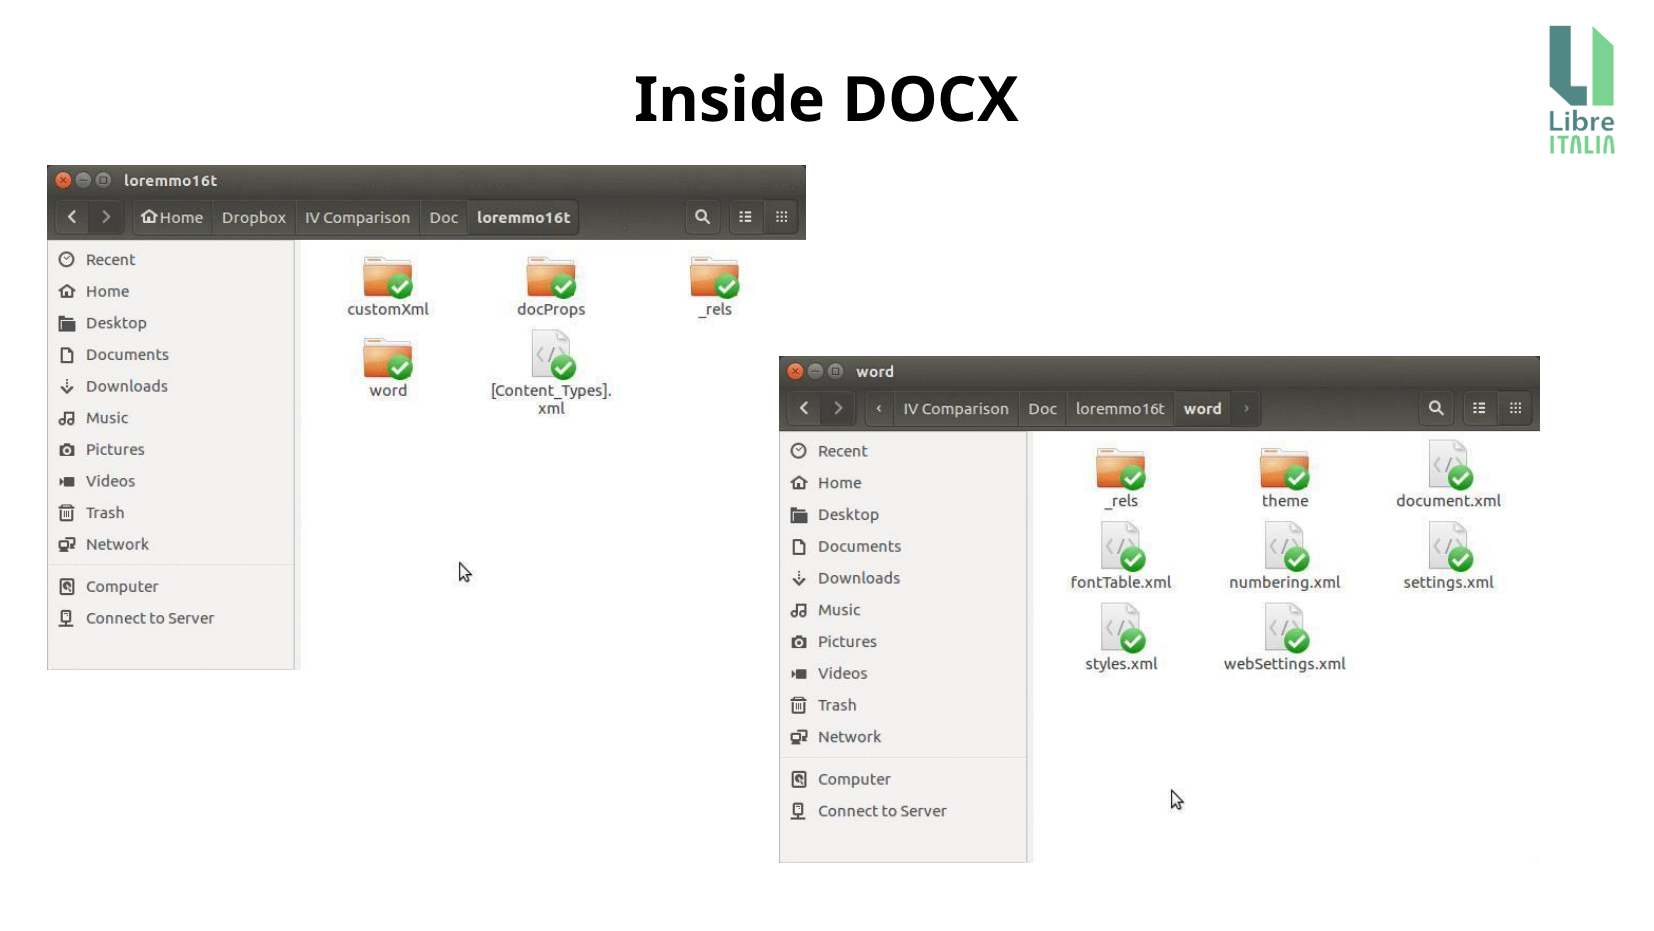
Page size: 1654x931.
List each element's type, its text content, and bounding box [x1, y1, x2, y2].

picture [47, 165, 1540, 863]
title Inside DOCX [129, 44, 1525, 151]
picture [1529, 23, 1632, 158]
